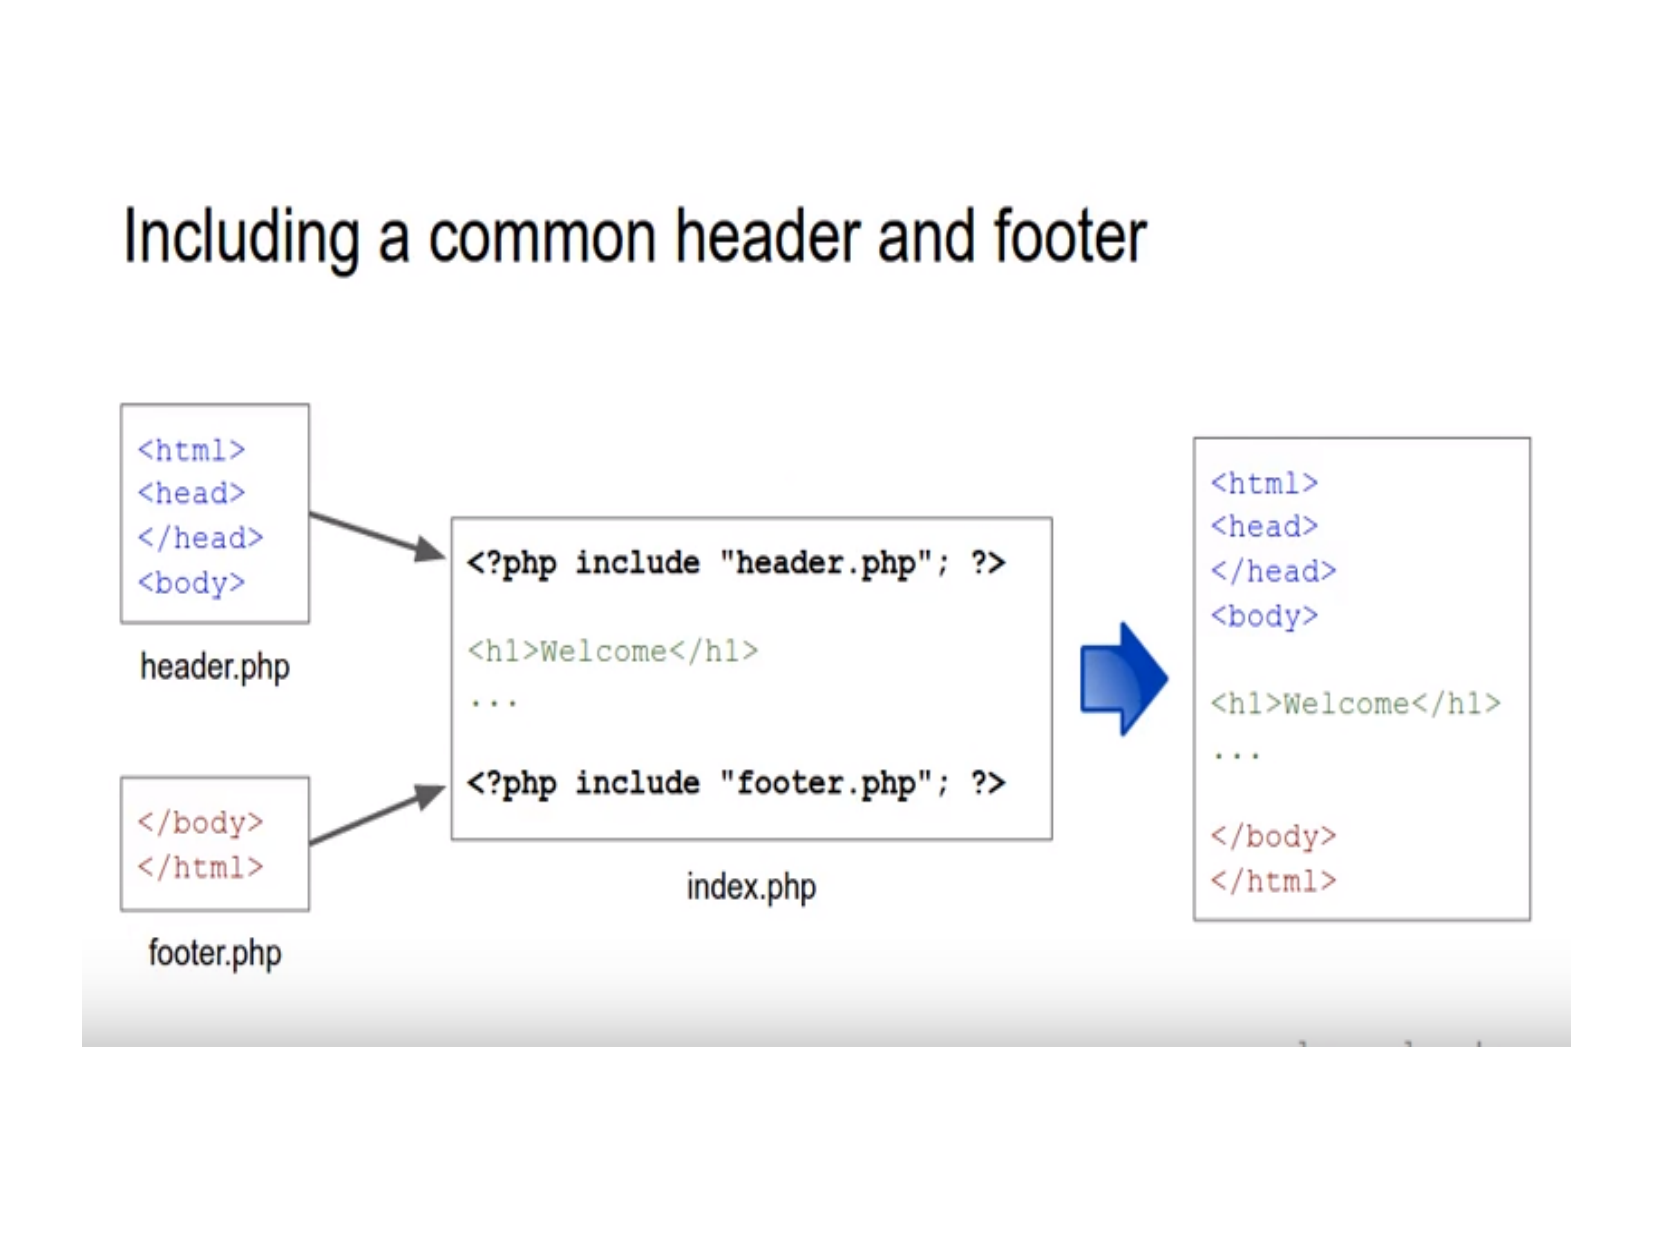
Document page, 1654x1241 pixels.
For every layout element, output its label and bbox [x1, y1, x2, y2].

picture [82, 177, 1571, 1047]
